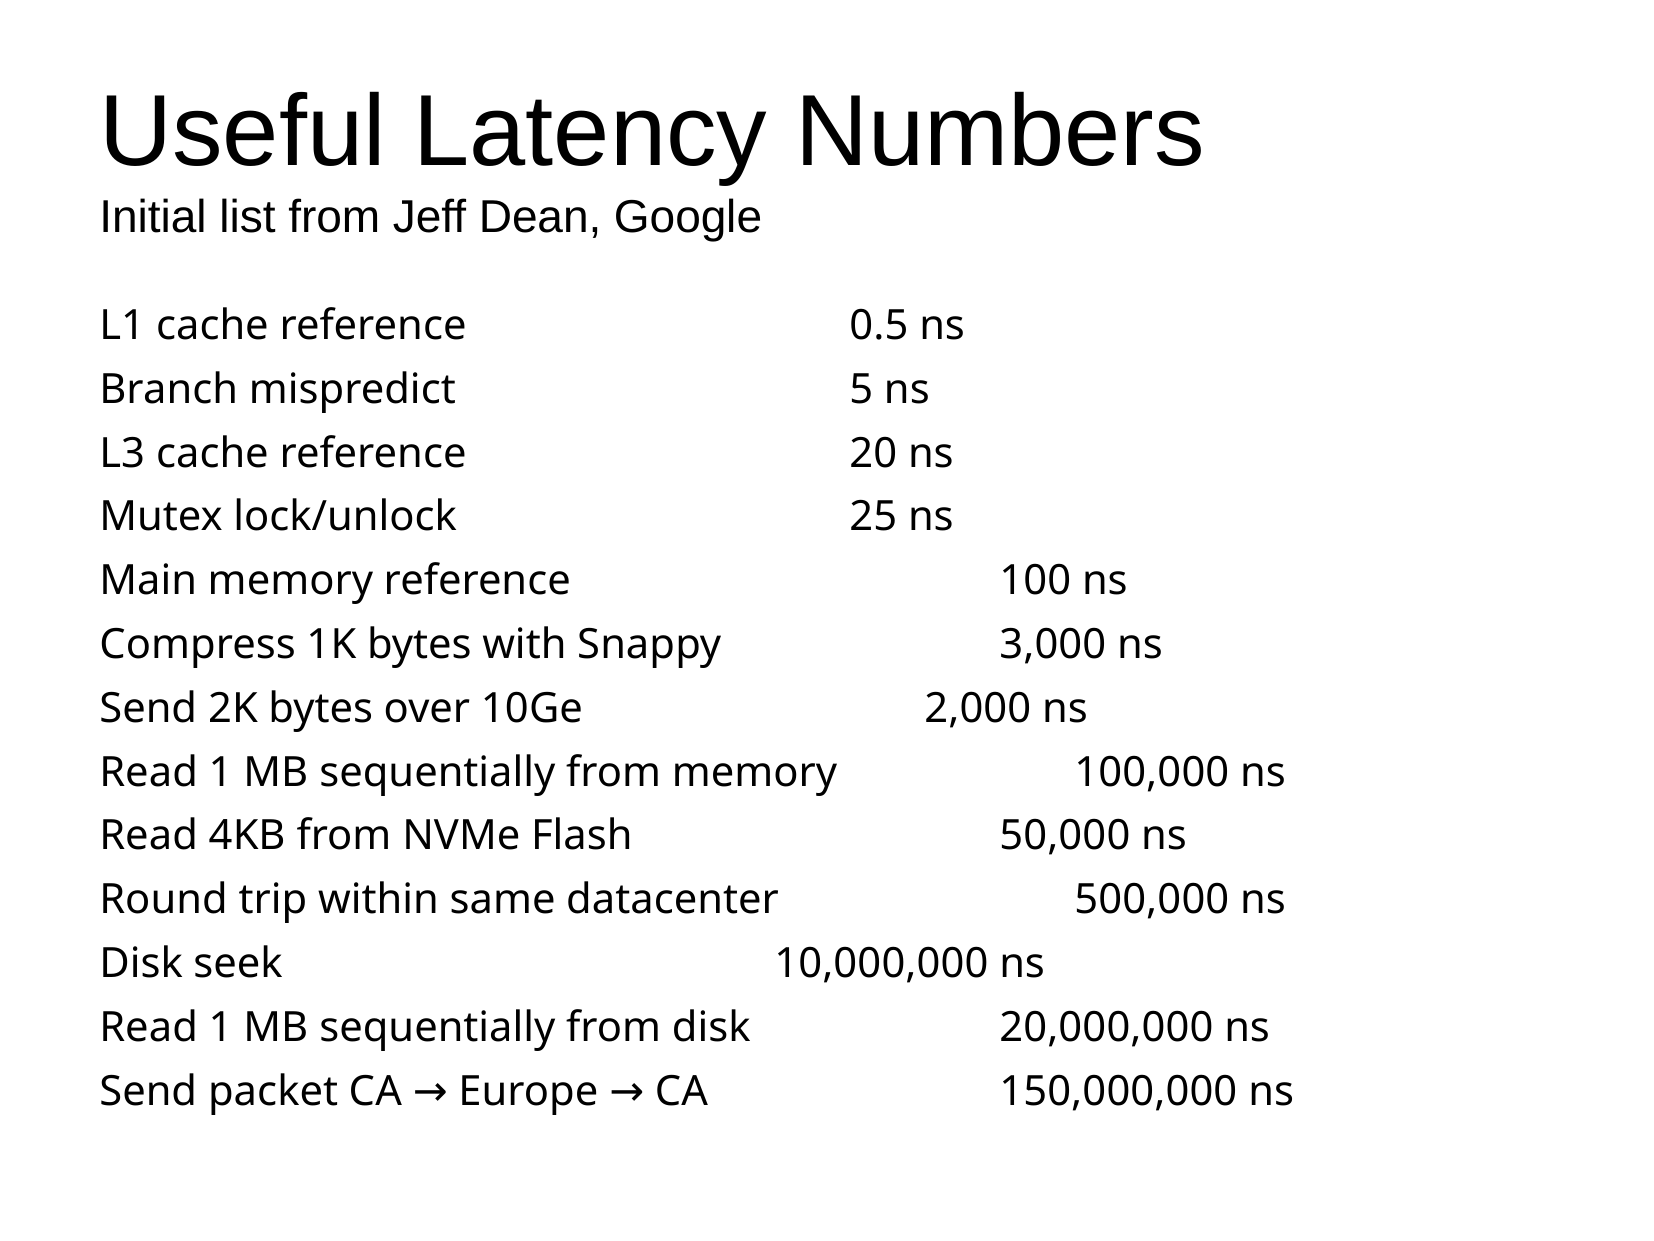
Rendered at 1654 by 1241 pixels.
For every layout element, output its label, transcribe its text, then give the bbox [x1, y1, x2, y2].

title Useful Latency Numbers Initial list from Jeff Dean, Google [82, 49, 1571, 257]
list L1 cache reference 0.5 ns Branch mispredict 5 ns L3 cache reference 20 ns Mutex lock/unlock 25 ns Main memory reference 100 ns Compress 1K bytes with Snappy 3,000 ns Send 2K bytes over 10Ge 2,000 ns Read 1 MB sequentially from memory 100,000 ns Read 4KB from NVMe Flash 50,000 ns Round trip within same datacenter 500,000 ns Disk seek 10,000,000 ns Read 1 MB sequentially from disk 20,000,000 ns Send packet CA → Europe → CA 150,000,000 ns [82, 289, 1630, 1214]
